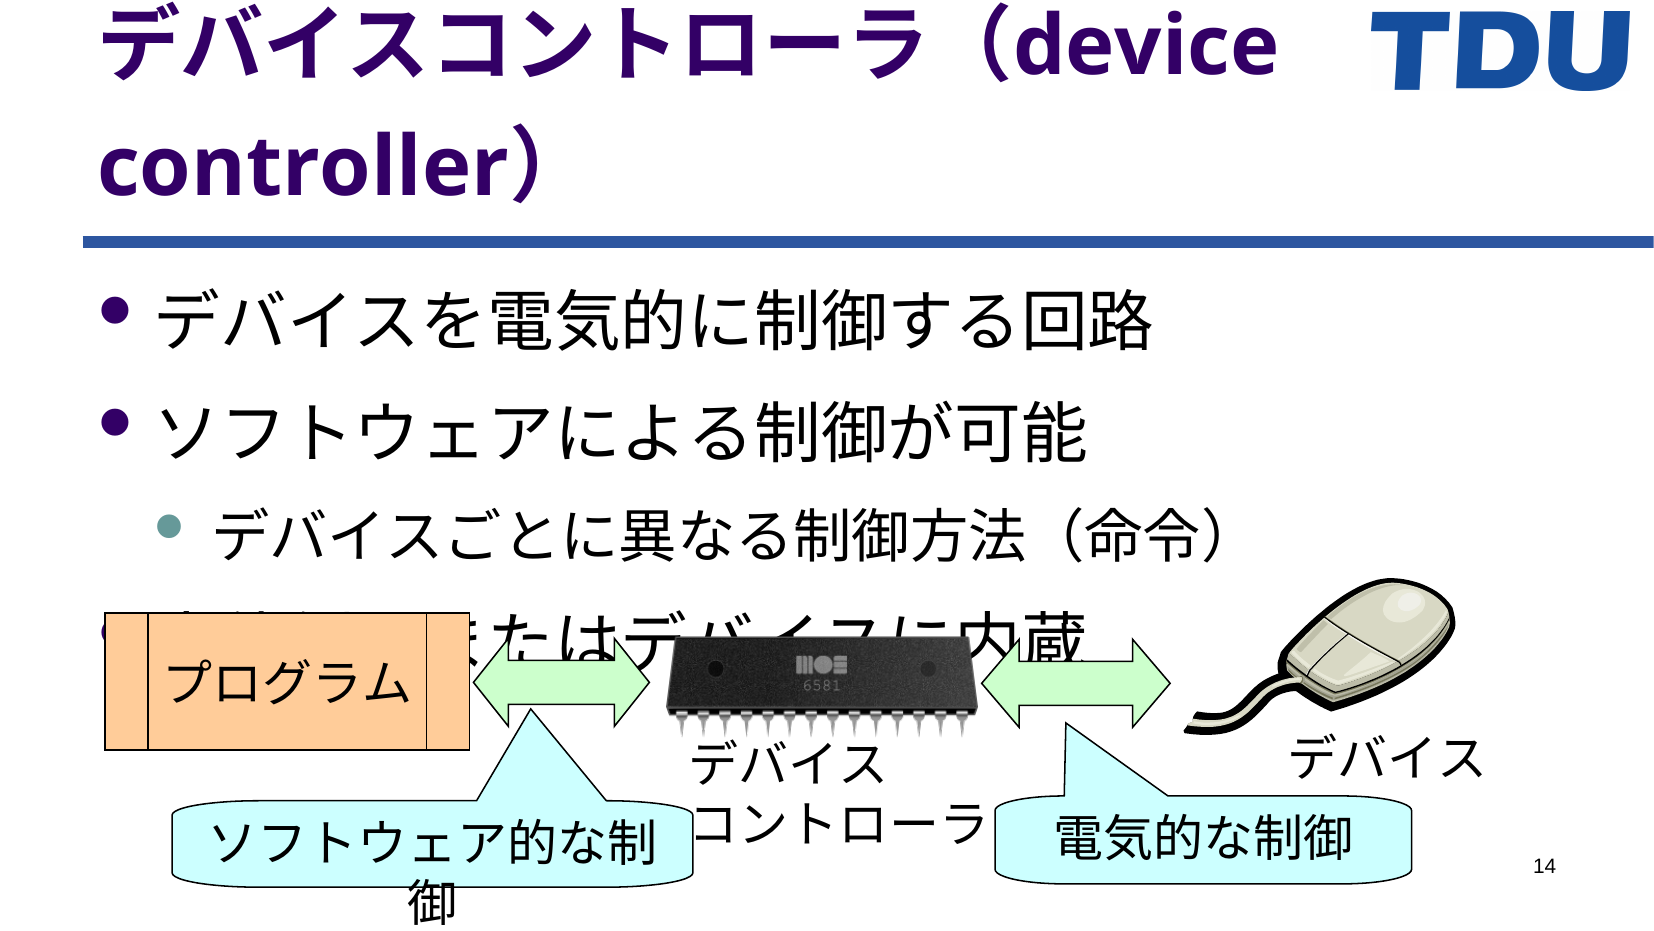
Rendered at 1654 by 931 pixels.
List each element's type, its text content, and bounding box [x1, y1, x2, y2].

text_box 電気的な制御 [995, 722, 1412, 884]
text_box プログラム [105, 613, 470, 750]
text_box デバイス [1272, 718, 1503, 795]
text_box デバイス コントローラ [674, 724, 1004, 861]
list デバイスを電気的に制御する回路 ソフトウェアによる制御が可能 デバイスごとに異なる制御方法（命令） 本体側、またはデバイスに内蔵 [82, 259, 1571, 807]
text_box ソフトウェア的な制御 [172, 708, 693, 888]
text_box [473, 638, 650, 727]
picture [666, 636, 978, 738]
title デバイスコントローラ（device controller） [82, 45, 1571, 228]
text_box [981, 639, 1171, 728]
picture [1371, 11, 1630, 91]
picture [1183, 575, 1456, 740]
